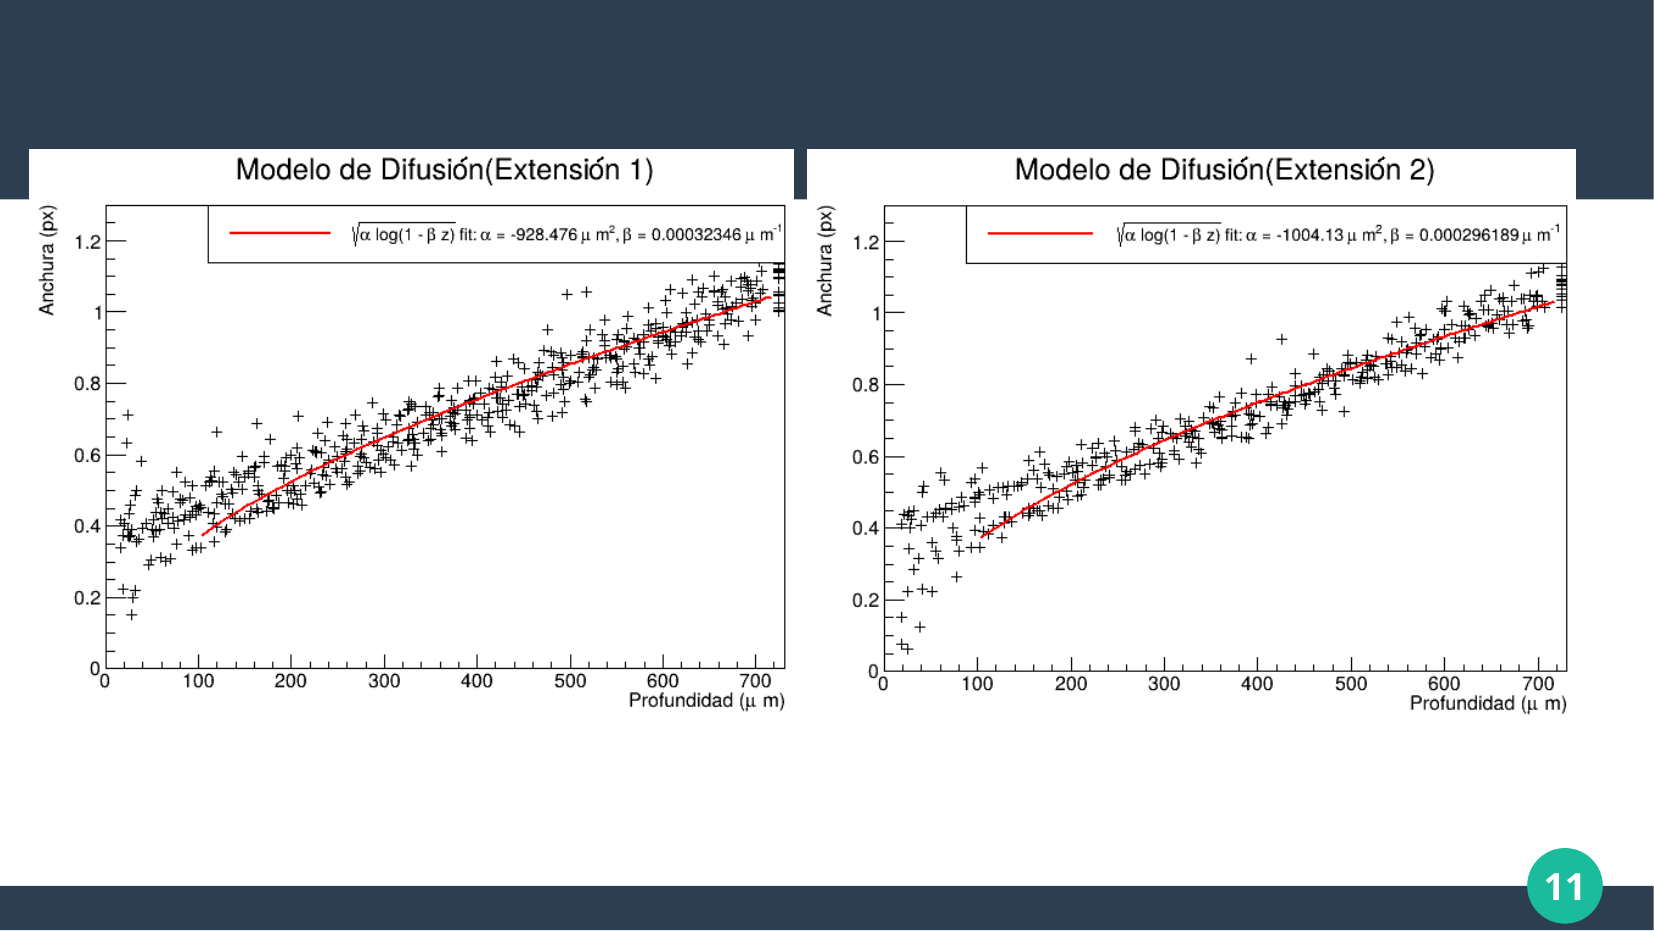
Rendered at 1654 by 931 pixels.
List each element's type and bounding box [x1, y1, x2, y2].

picture [29, 149, 794, 713]
picture [807, 149, 1576, 716]
